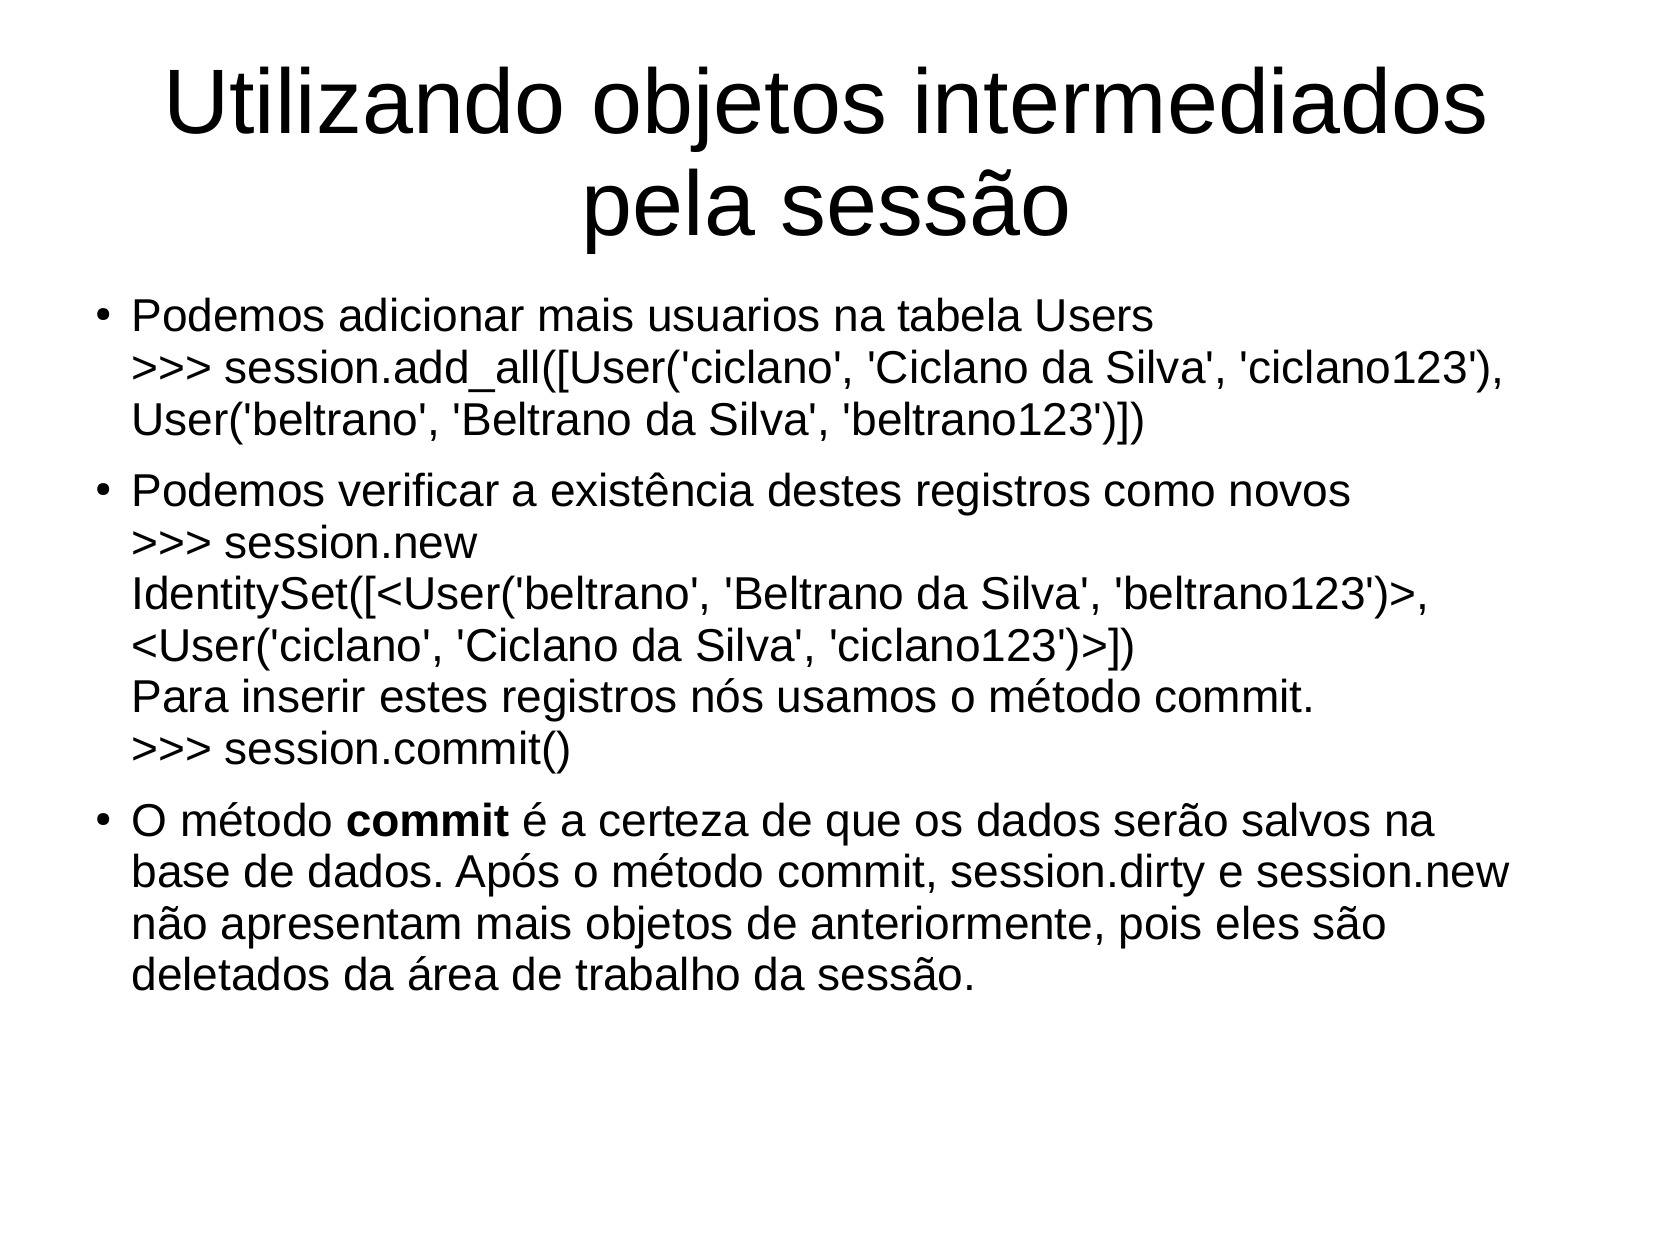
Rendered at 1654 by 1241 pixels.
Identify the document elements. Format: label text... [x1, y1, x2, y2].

list Podemos adicionar mais usuarios na tabela Users >>> session.add_all([User('ciclano', 'Ciclano da Silva', 'ciclano123'), User('beltrano', 'Beltrano da Silva', 'beltrano123')]) Podemos verificar a existência destes registros como novos >>> session.new IdentitySet([<User('beltrano', 'Beltrano da Silva', 'beltrano123')>, <User('ciclano', 'Ciclano da Silva', 'ciclano123')>]) Para inserir estes registros nós usamos o método commit. >>> session.commit() O método commit é a certeza de que os dados serão salvos na base de dados. Após o método commit, session.dirty e session.new não apresentam mais objetos de anteriormente, pois eles são deletados da área de trabalho da sessão. [82, 290, 1538, 1010]
title Utilizando objetos intermediados pela sessão [82, 49, 1571, 257]
